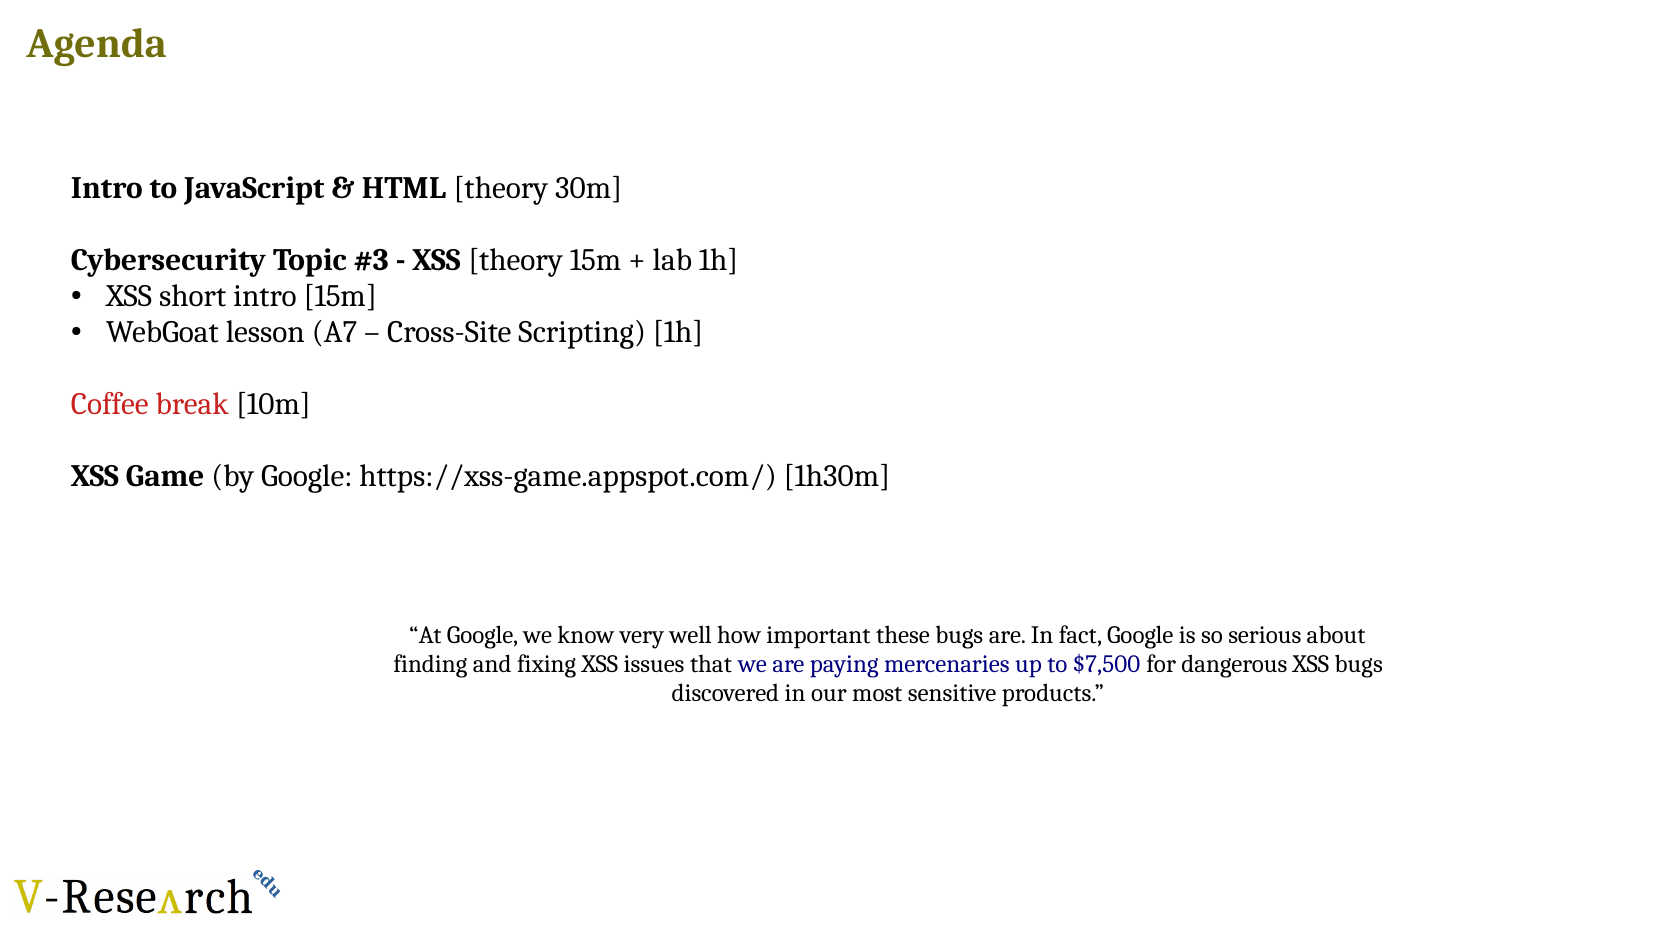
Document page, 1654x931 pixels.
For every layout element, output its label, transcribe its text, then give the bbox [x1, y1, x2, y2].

text_box edu [222, 847, 333, 931]
text_box Intro to JavaScript & HTML [theory 30m] Cybersecurity Topic #3 - XSS [theory 15m + lab 1h] XSS short intro [15m] WebGoat lesson (A7 – Cross-Site Scripting) [1h] Coffee break [10m] XSS Game (by Google: https://xss-game.appspot.com/) [1h30m] [70, 170, 1512, 649]
text_box “At Google, we know very well how important these bugs are. In fact, Google is so serious about finding and fixing XSS issues that we are paying mercenaries up to $7,500 for dangerous XSS bugs discovered in our most sensitive products.” [370, 614, 1406, 721]
picture [11, 876, 255, 916]
text_box Agenda [11, 12, 1193, 77]
